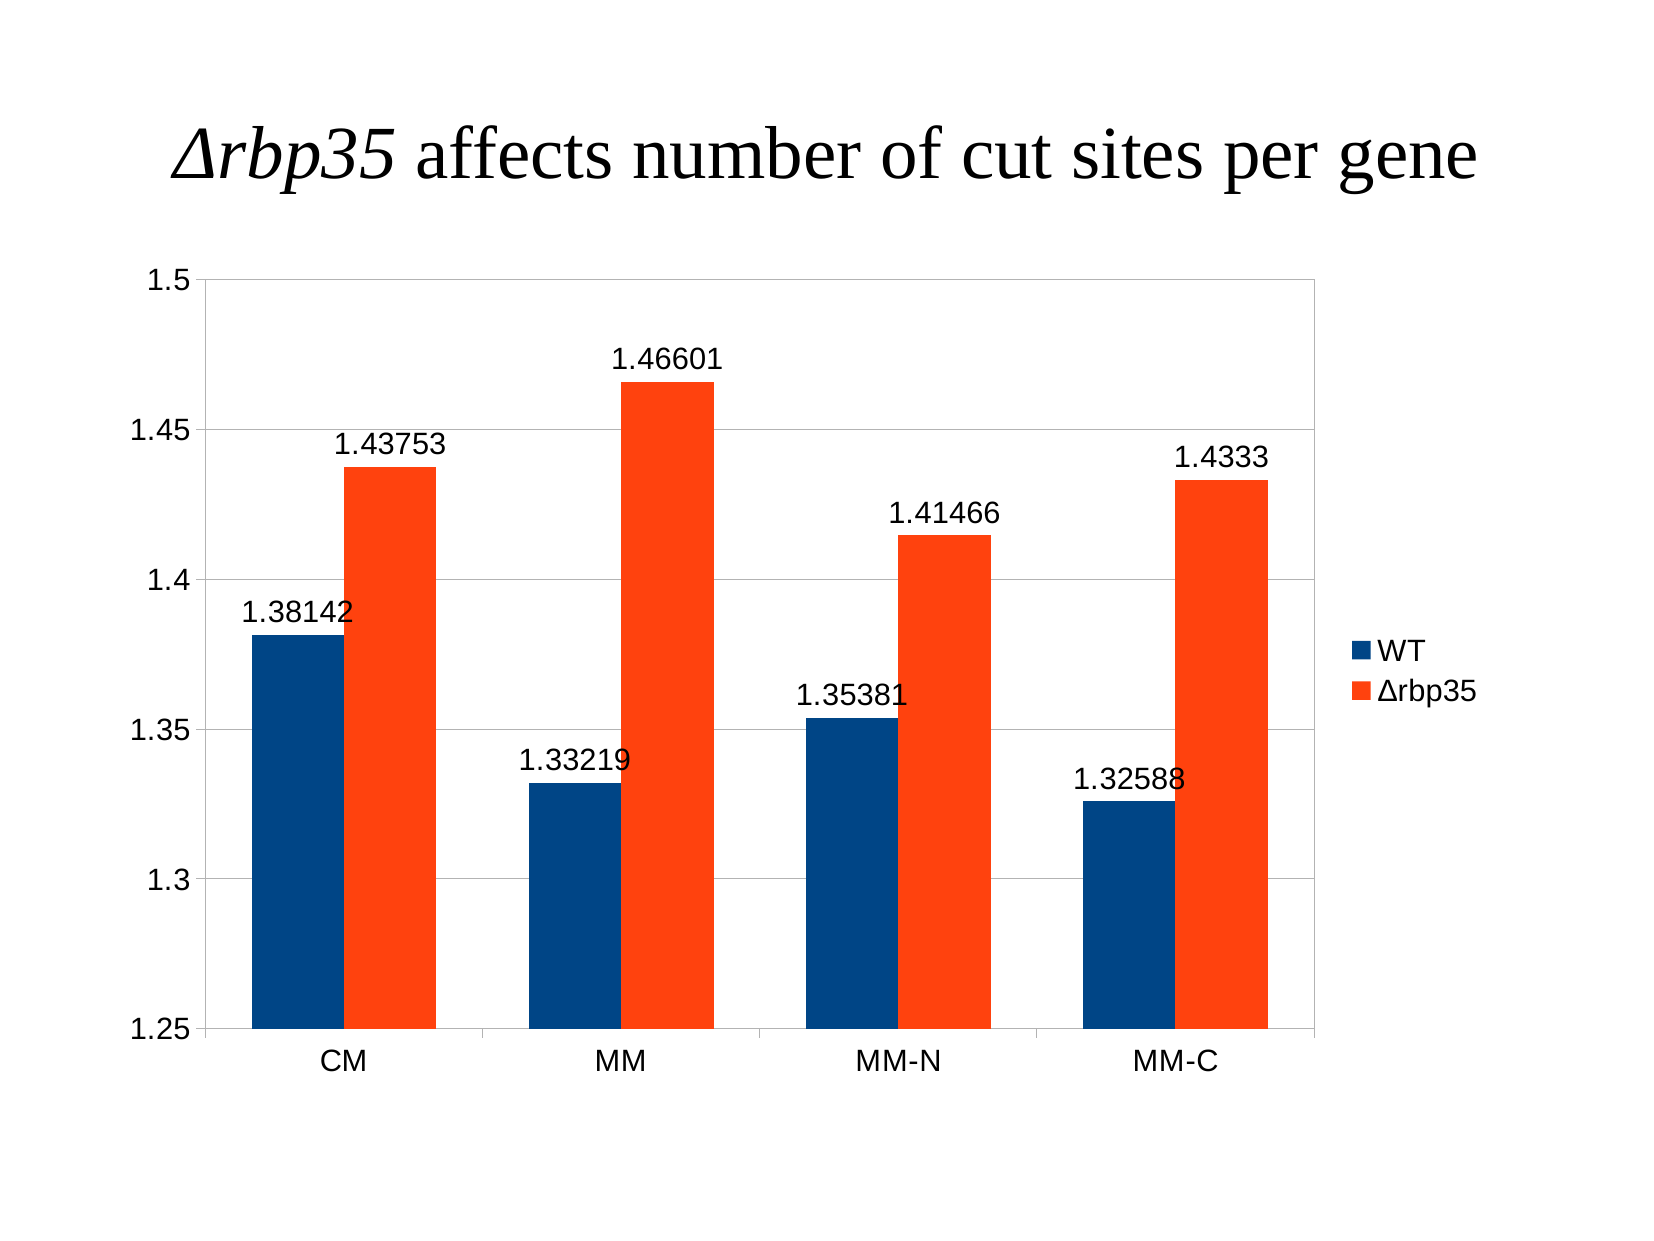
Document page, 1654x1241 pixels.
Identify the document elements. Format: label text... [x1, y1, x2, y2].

chart [101, 245, 1501, 1096]
title Δrbp35 affects number of cut sites per gene [82, 49, 1571, 257]
